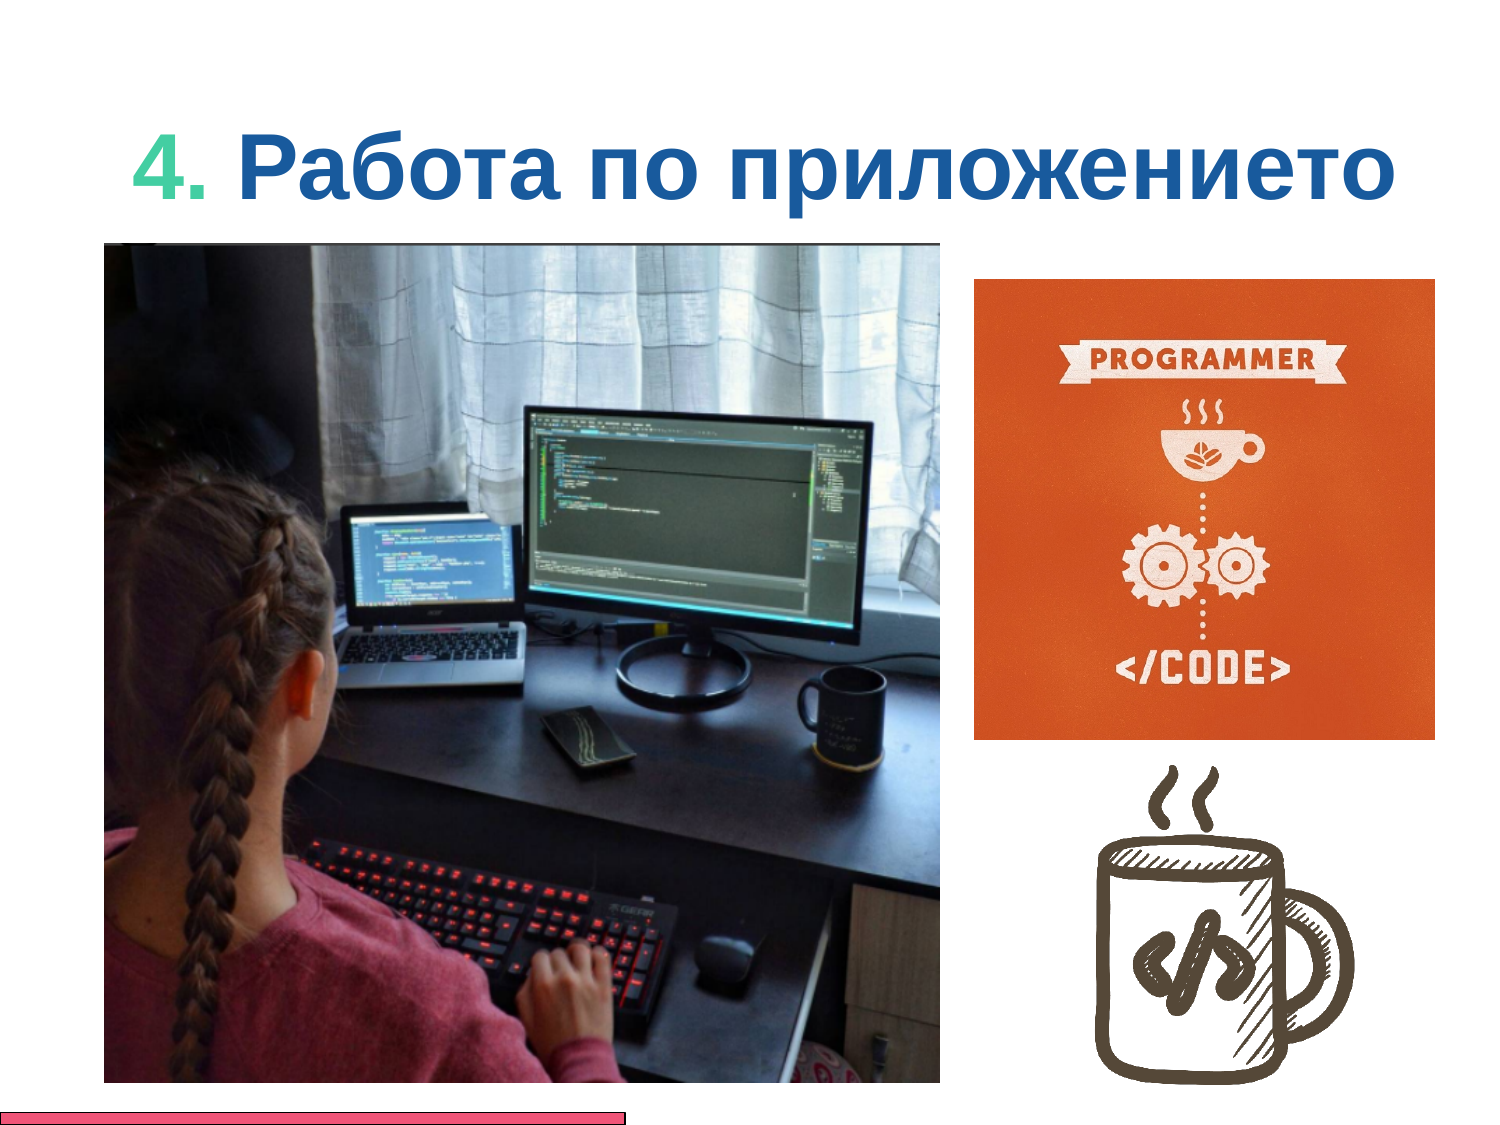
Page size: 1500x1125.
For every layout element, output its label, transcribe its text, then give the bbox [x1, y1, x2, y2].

picture [982, 755, 1456, 1111]
picture [974, 279, 1435, 740]
text_box [0, 1112, 625, 1125]
picture [104, 243, 940, 1083]
text_box 4. Работа по приложението [76, 101, 1454, 326]
